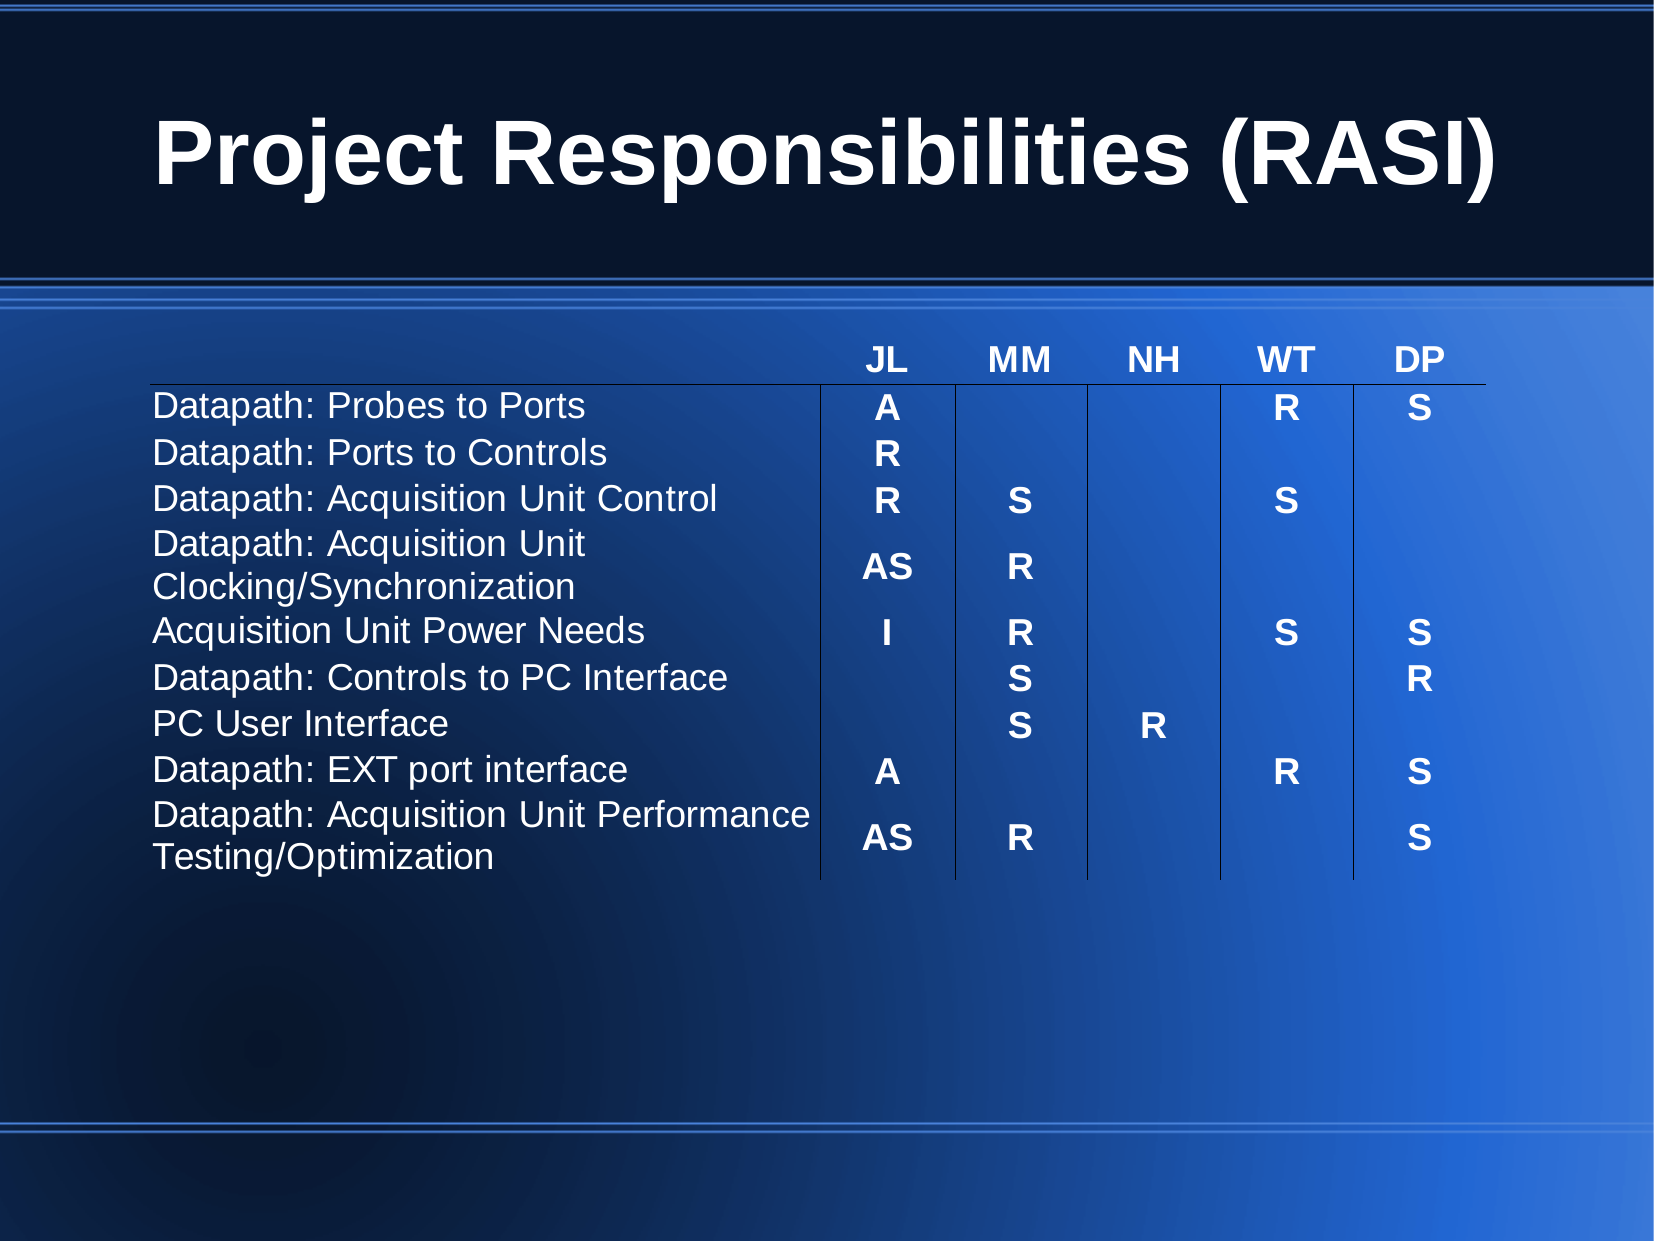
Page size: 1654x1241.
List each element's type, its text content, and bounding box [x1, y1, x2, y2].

picture [0, 0, 1654, 1241]
chart [150, 337, 1489, 1069]
title Project Responsibilities (RASI) [82, 49, 1571, 257]
